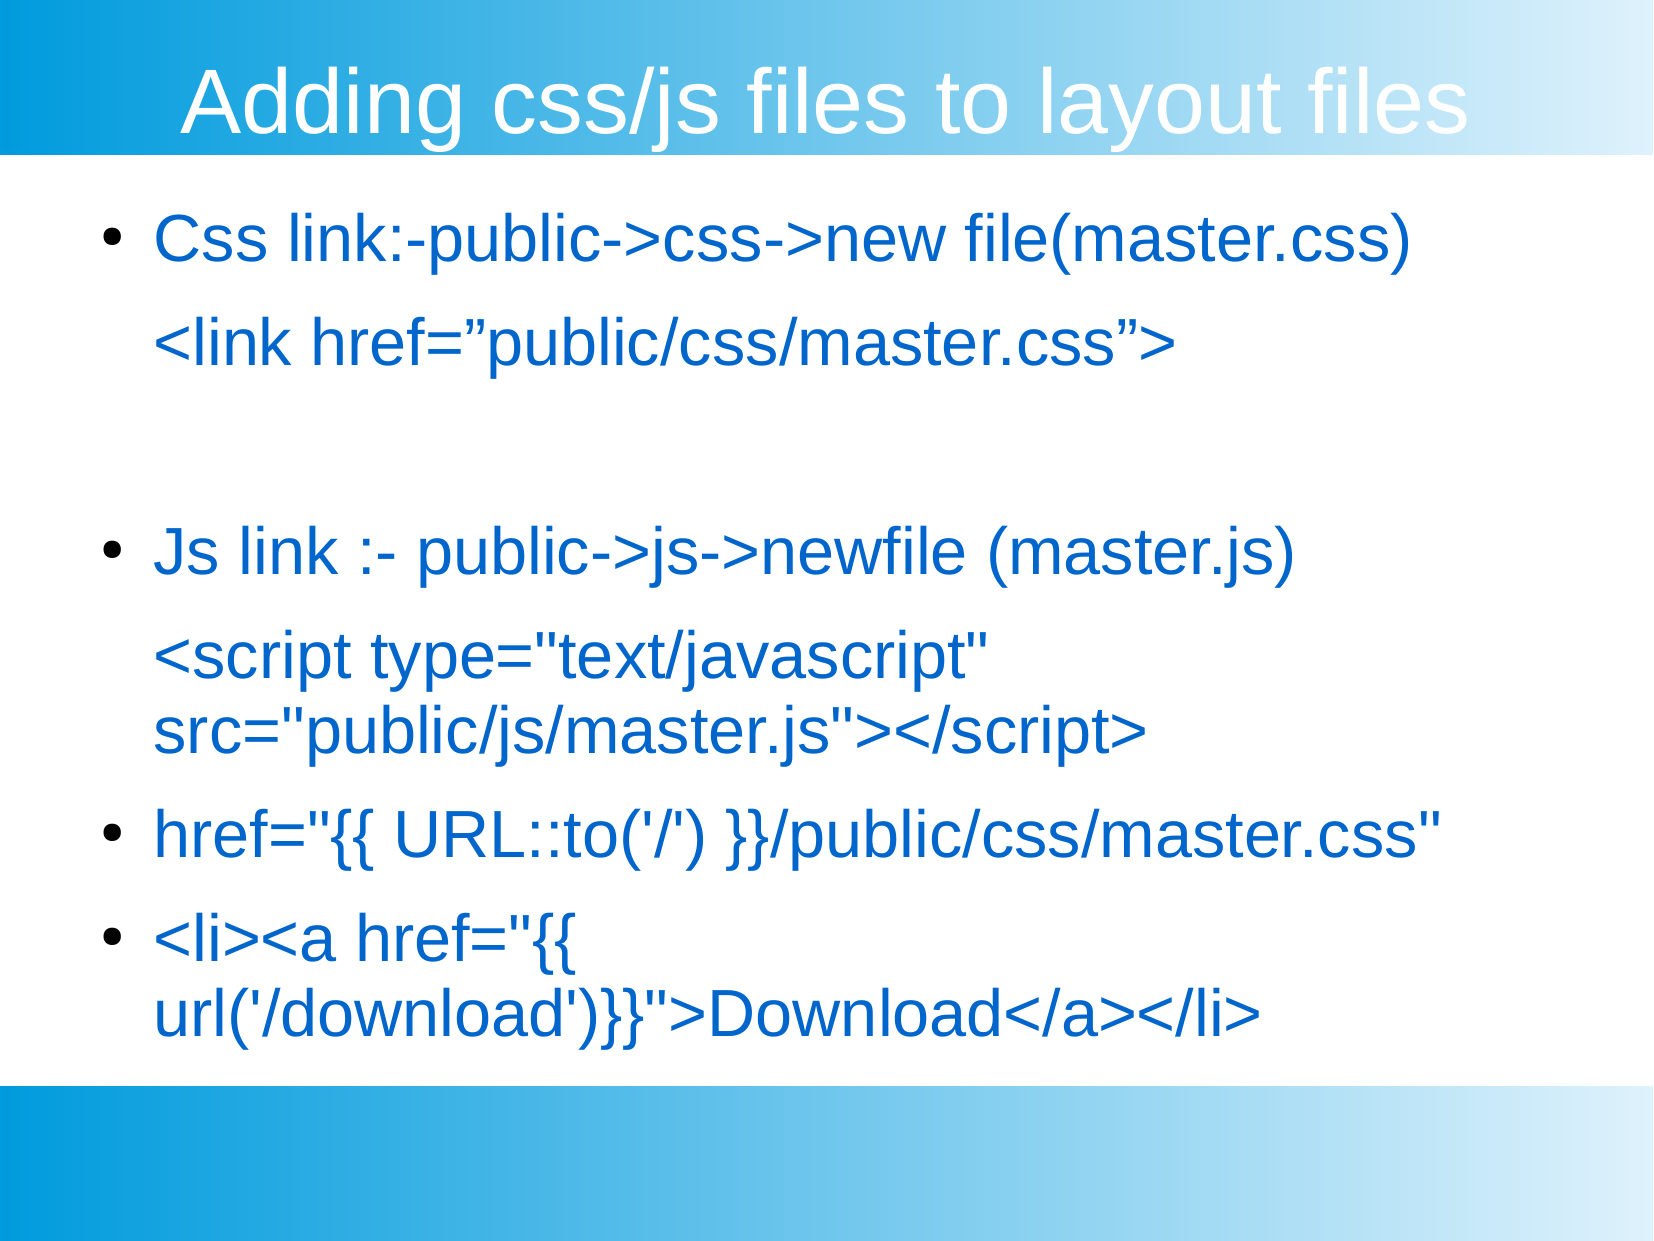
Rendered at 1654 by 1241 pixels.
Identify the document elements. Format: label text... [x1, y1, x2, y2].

title Adding css/js files to layout files [82, 49, 1571, 155]
list Css link:-public->css->new file(master.css) <link href=”public/css/master.css”> Js link :- public->js->newfile (master.js) <script type="text/javascript" src="public/js/master.js"></script> href="{{ URL::to('/') }}/public/css/master.css" <li><a href="{{ url('/download')}}">Download</a></li> [82, 200, 1571, 921]
